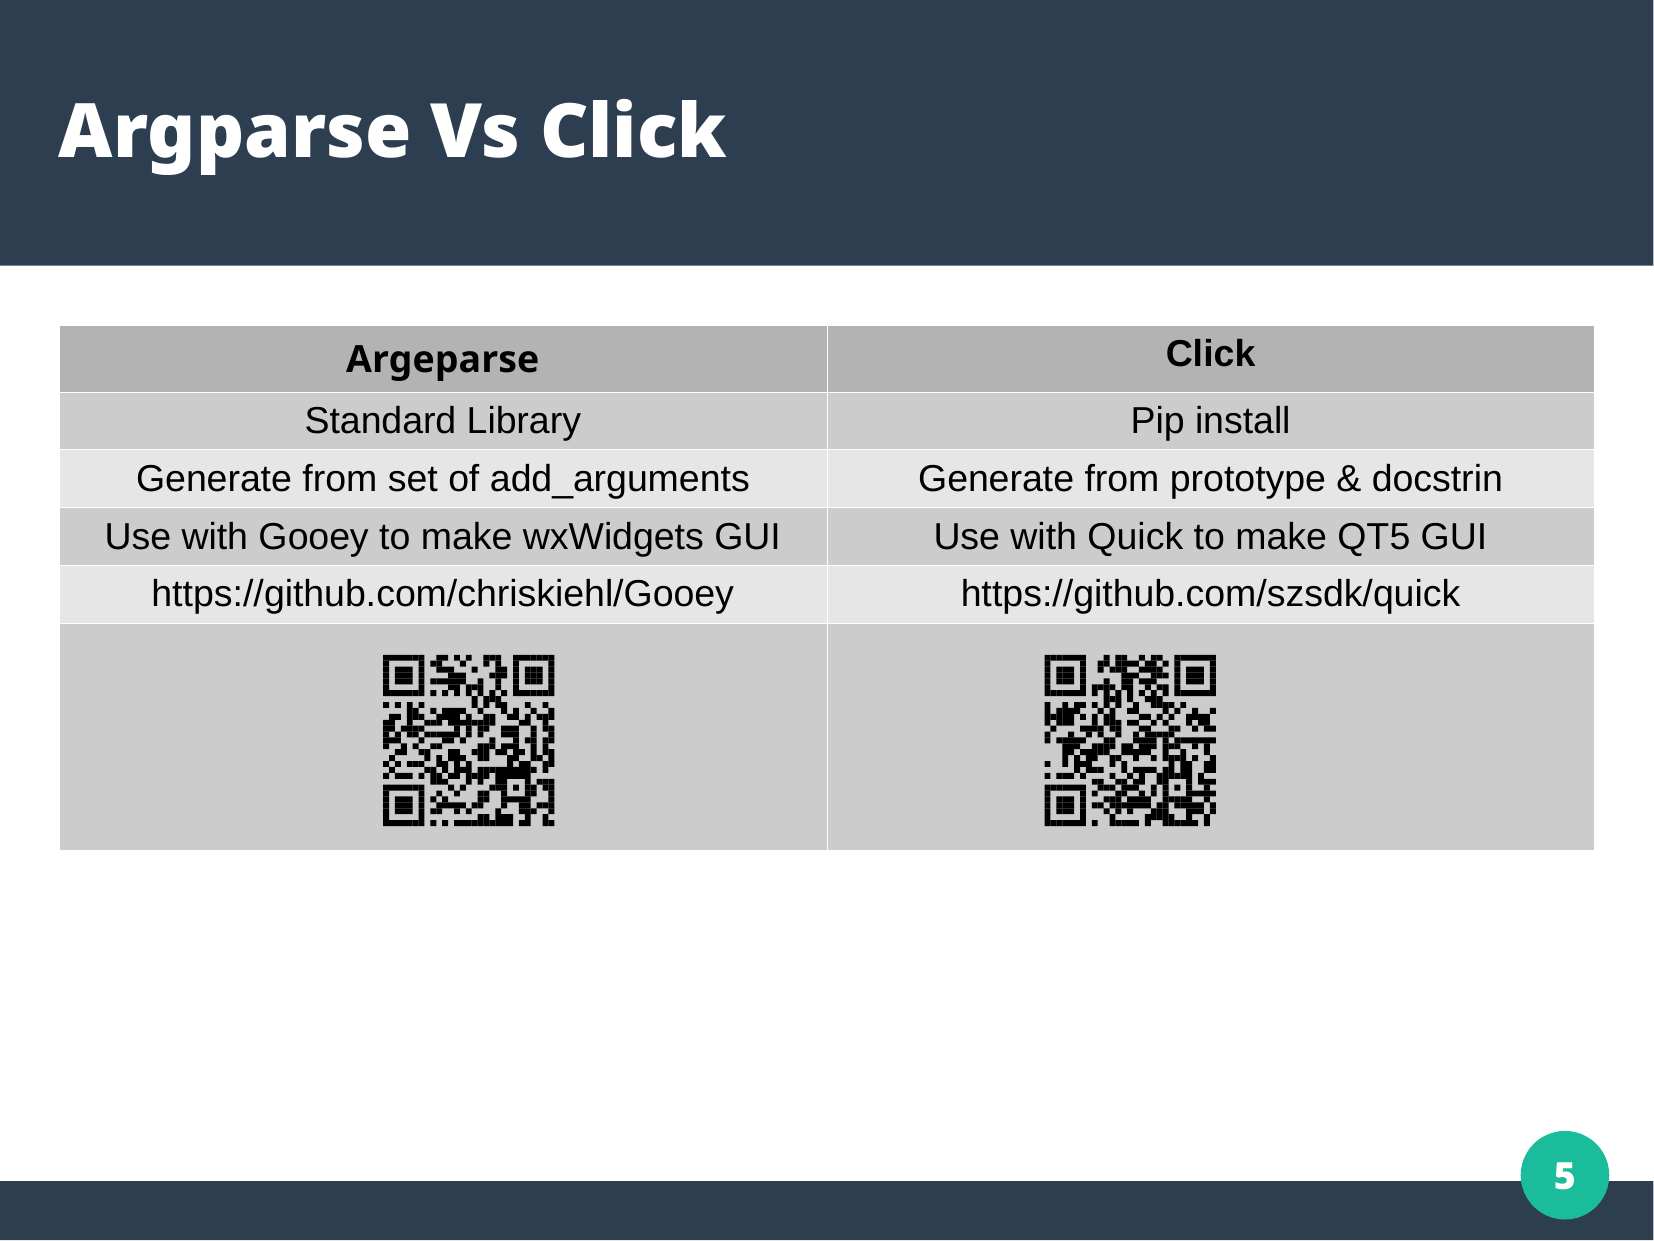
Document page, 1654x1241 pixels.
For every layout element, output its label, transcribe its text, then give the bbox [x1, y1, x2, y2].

table_cell Use with Gooey to make wxWidgets GUI [60, 508, 827, 565]
table_cell [60, 624, 827, 850]
table_cell https://github.com/chriskiehl/Gooey [60, 566, 827, 623]
table_cell Pip install [828, 393, 1594, 449]
table_cell Generate from set of add_arguments [60, 450, 827, 507]
table_cell Use with Quick to make QT5 GUI [828, 508, 1594, 565]
table_cell Generate from prototype & docstrin [828, 450, 1594, 507]
table_header Click [828, 326, 1594, 392]
table_header Argeparse [60, 326, 827, 392]
picture [358, 630, 579, 851]
table_cell Standard Library [60, 393, 827, 449]
picture [1020, 630, 1241, 851]
table_cell https://github.com/szsdk/quick [828, 566, 1594, 623]
table_cell [828, 624, 1594, 850]
title Argparse Vs Click [59, 49, 1595, 207]
